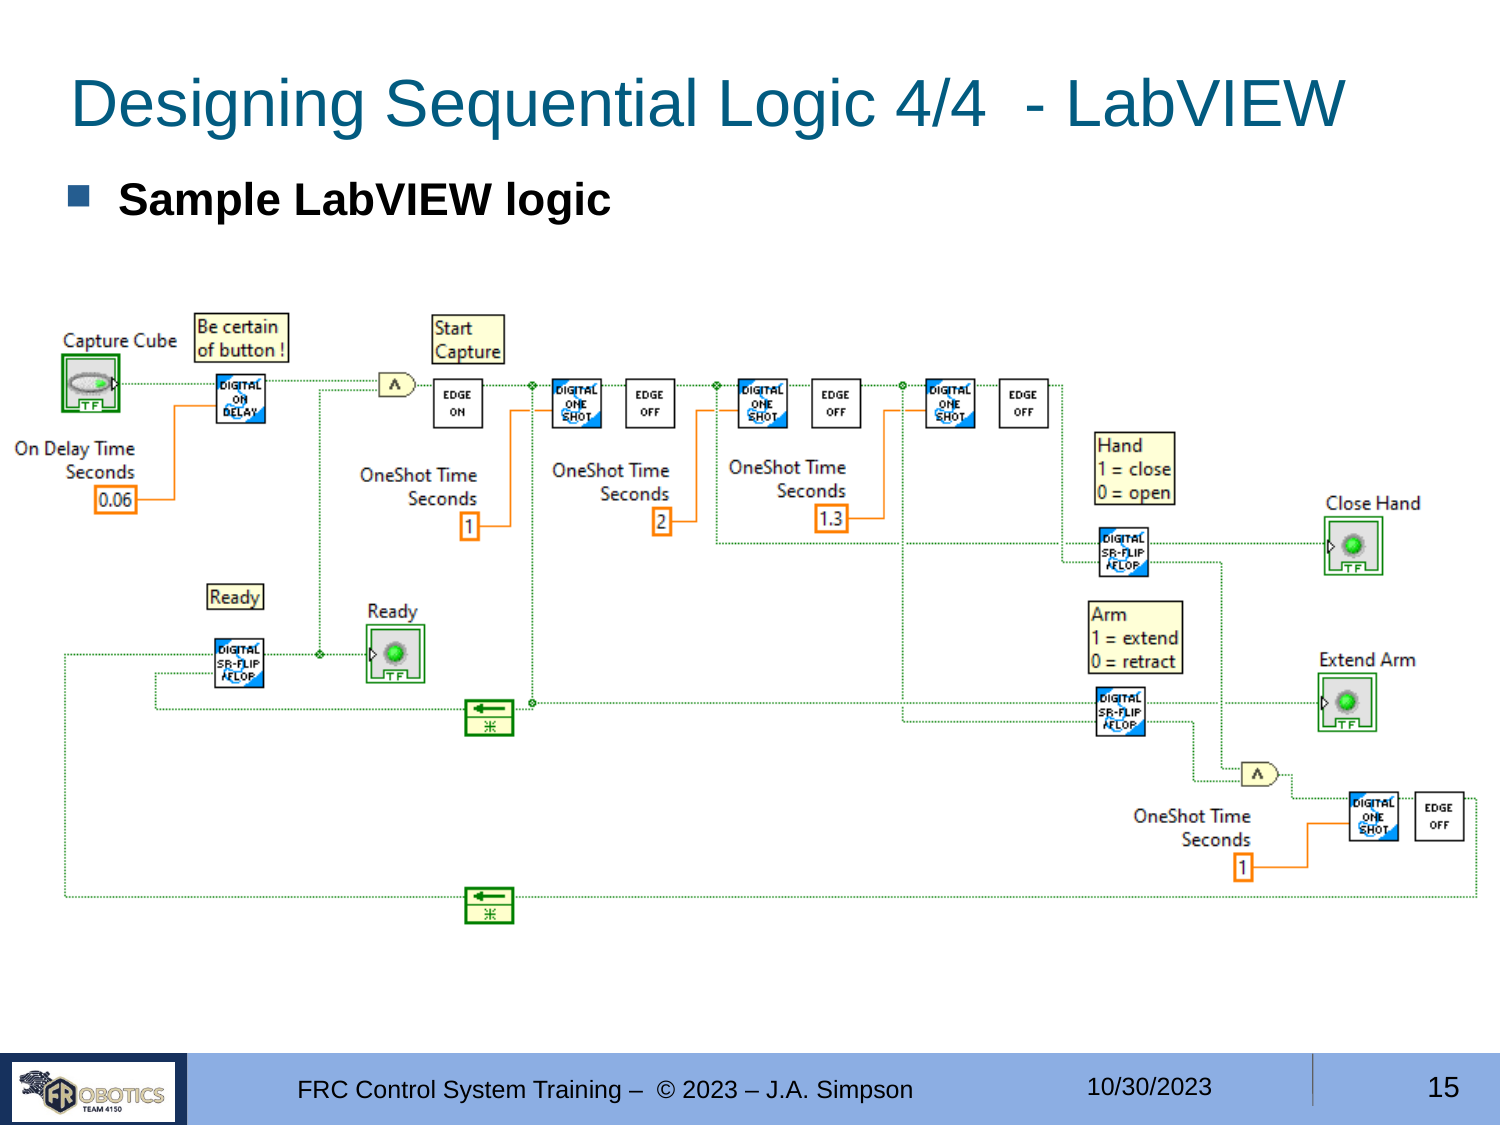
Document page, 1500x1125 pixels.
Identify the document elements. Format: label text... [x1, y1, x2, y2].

picture [2, 288, 1493, 945]
title Designing Sequential Logic 4/4 - LabVIEW [55, 52, 1443, 148]
slide_number 10/30/2023 [1012, 1071, 1288, 1100]
footer FRC Control System Training – © 2023 – J.A. Simpson [225, 1074, 988, 1103]
picture [12, 1062, 175, 1122]
slide_number <number> [1337, 1072, 1475, 1100]
list Sample LabVIEW logic [55, 162, 1340, 251]
